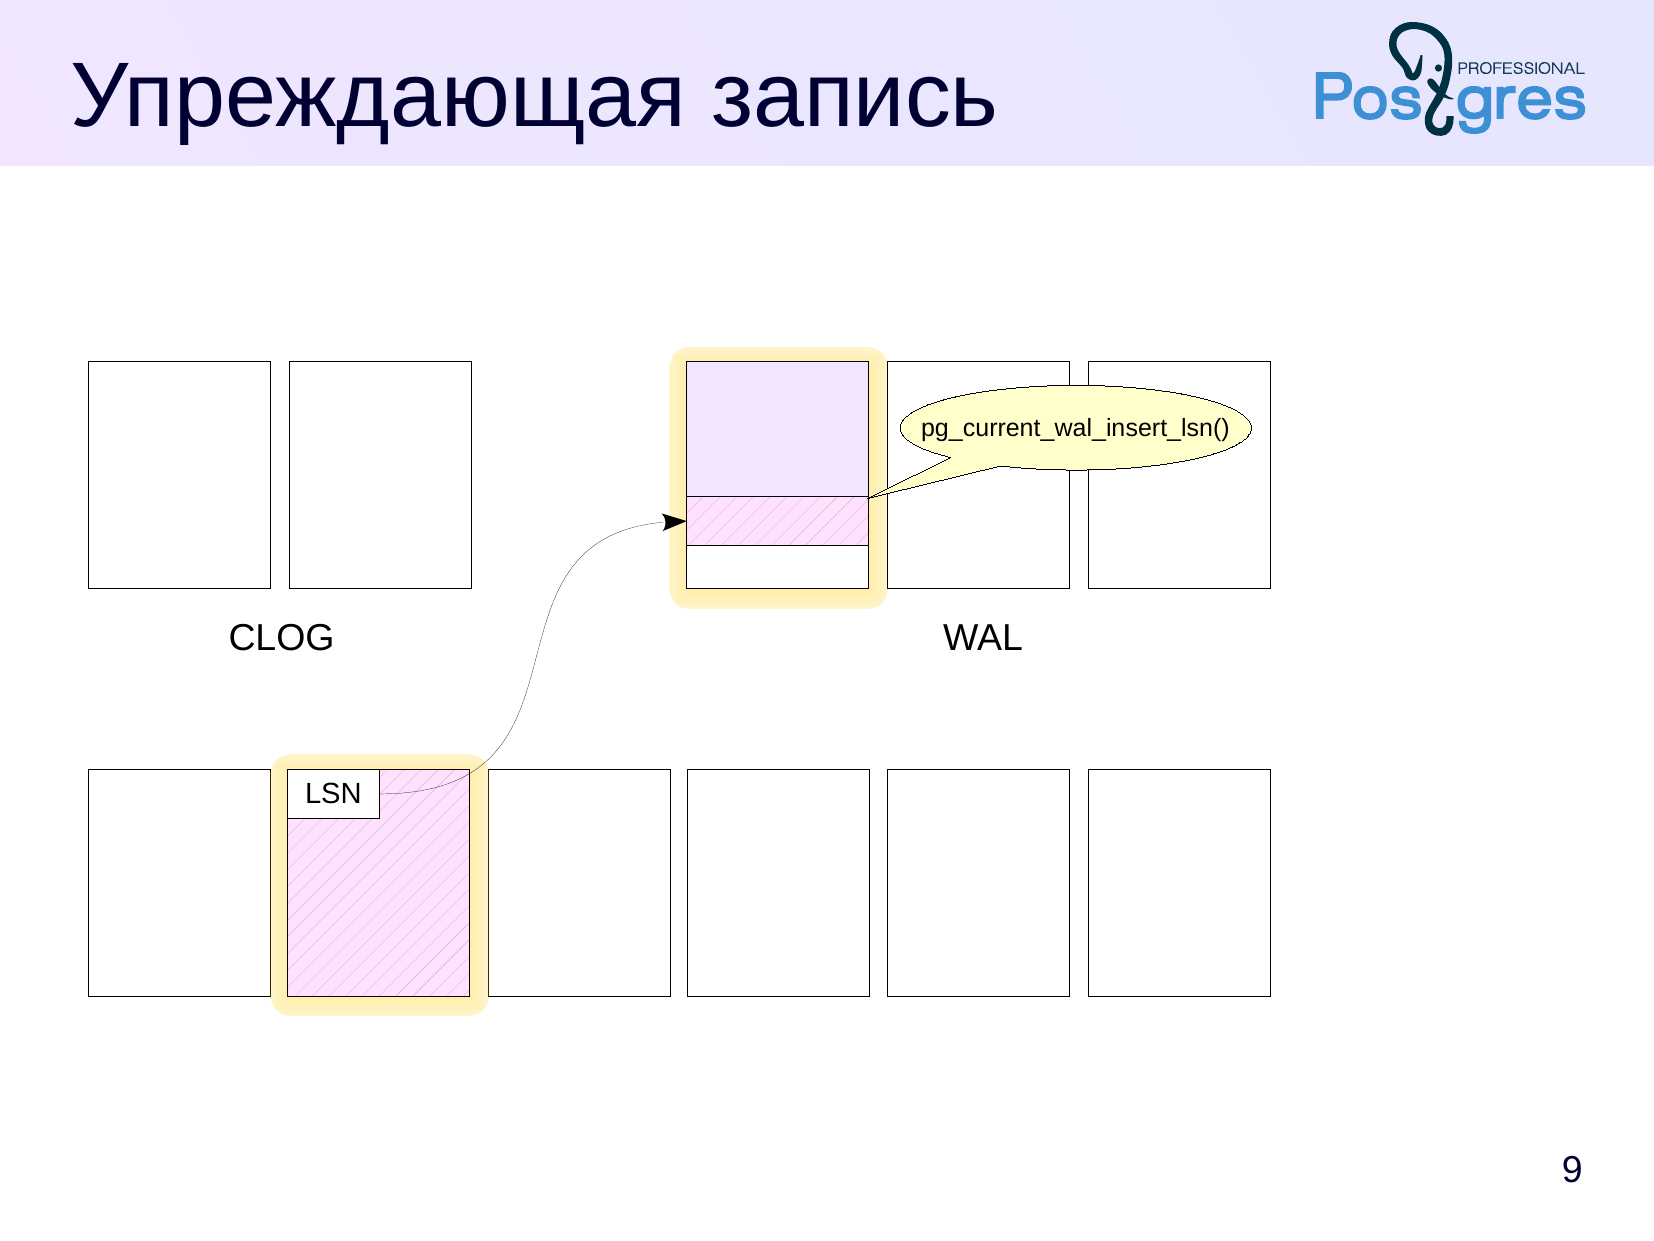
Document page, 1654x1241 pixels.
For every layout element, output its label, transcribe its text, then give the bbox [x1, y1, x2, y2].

text_box [1088, 769, 1271, 997]
text_box [88, 361, 271, 589]
text_box [289, 361, 472, 589]
text_box WAL [928, 608, 1044, 666]
title Упреждающая запись [70, 43, 1241, 147]
text_box [669, 347, 1070, 609]
text_box [88, 754, 671, 1016]
text_box [887, 769, 1070, 997]
text_box [687, 769, 870, 997]
text_box CLOG [213, 608, 400, 708]
text_box LSN [287, 769, 380, 819]
text_box pg_current_wal_insert_lsn() [867, 385, 1252, 499]
text_box [1088, 361, 1271, 589]
